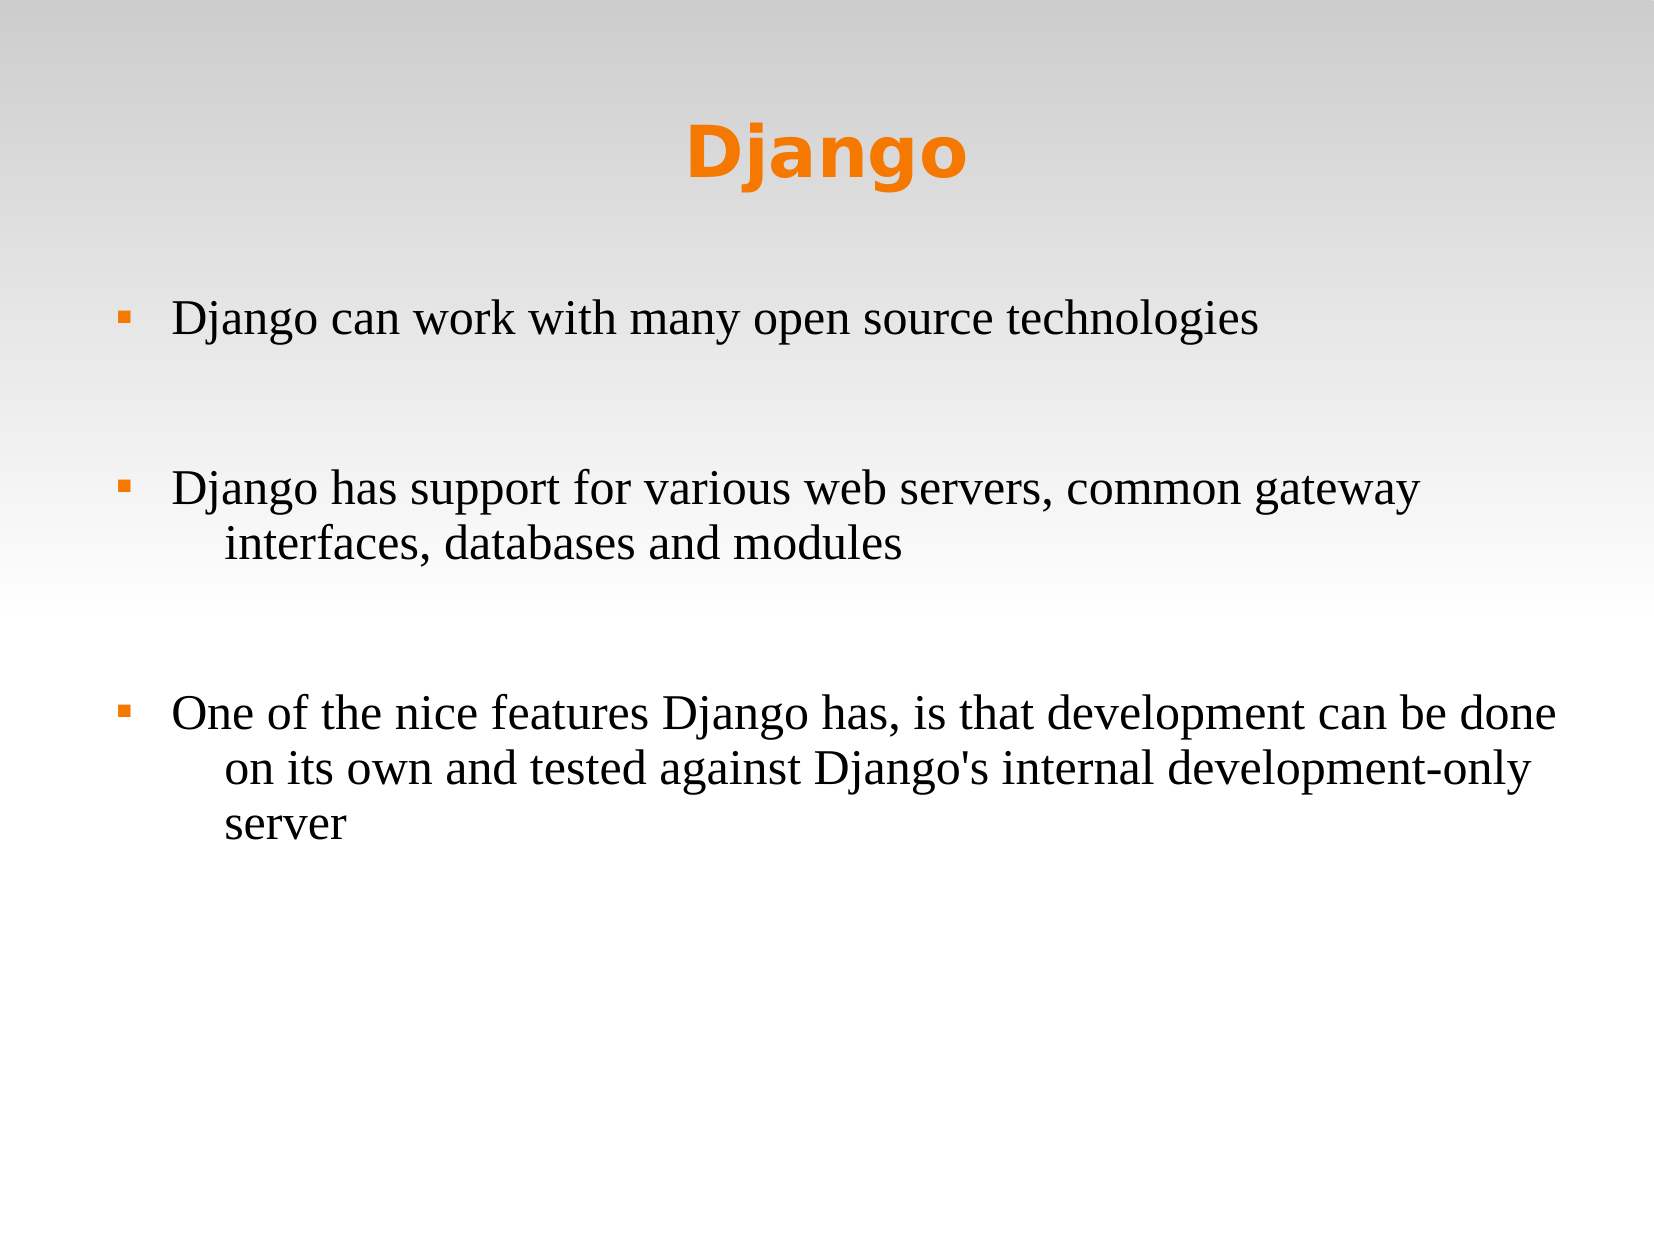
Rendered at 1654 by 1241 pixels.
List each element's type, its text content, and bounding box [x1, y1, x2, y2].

list Django can work with many open source technologies Django has support for various web servers, common gateway interfaces, databases and modules One of the nice features Django has, is that development can be done on its own and tested against Django's internal development-only server [82, 290, 1571, 1109]
title Django [82, 49, 1571, 257]
